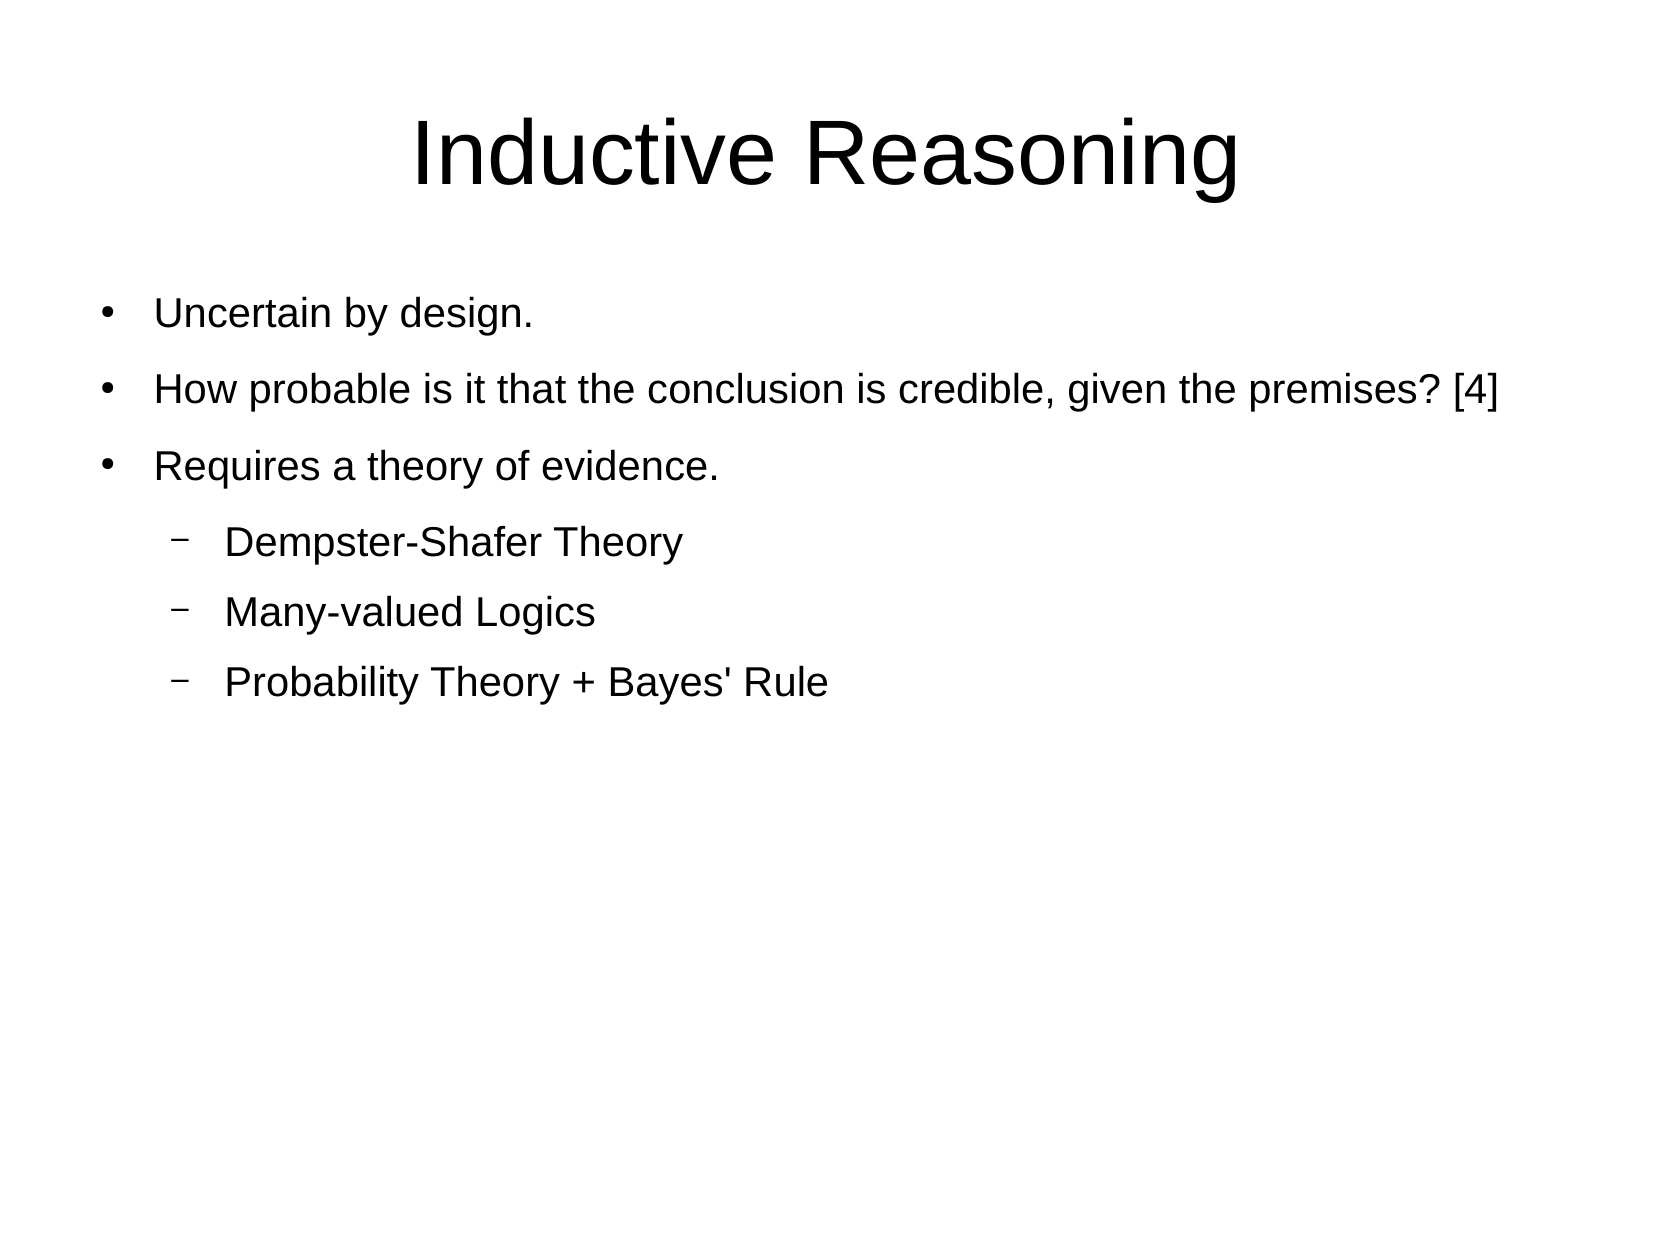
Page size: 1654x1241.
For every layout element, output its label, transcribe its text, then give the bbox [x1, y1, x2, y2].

title Inductive Reasoning [82, 49, 1571, 257]
list Uncertain by design. How probable is it that the conclusion is credible, given the premises? [4] Requires a theory of evidence. Dempster-Shafer Theory Many-valued Logics Probability Theory + Bayes' Rule [82, 290, 1571, 1010]
